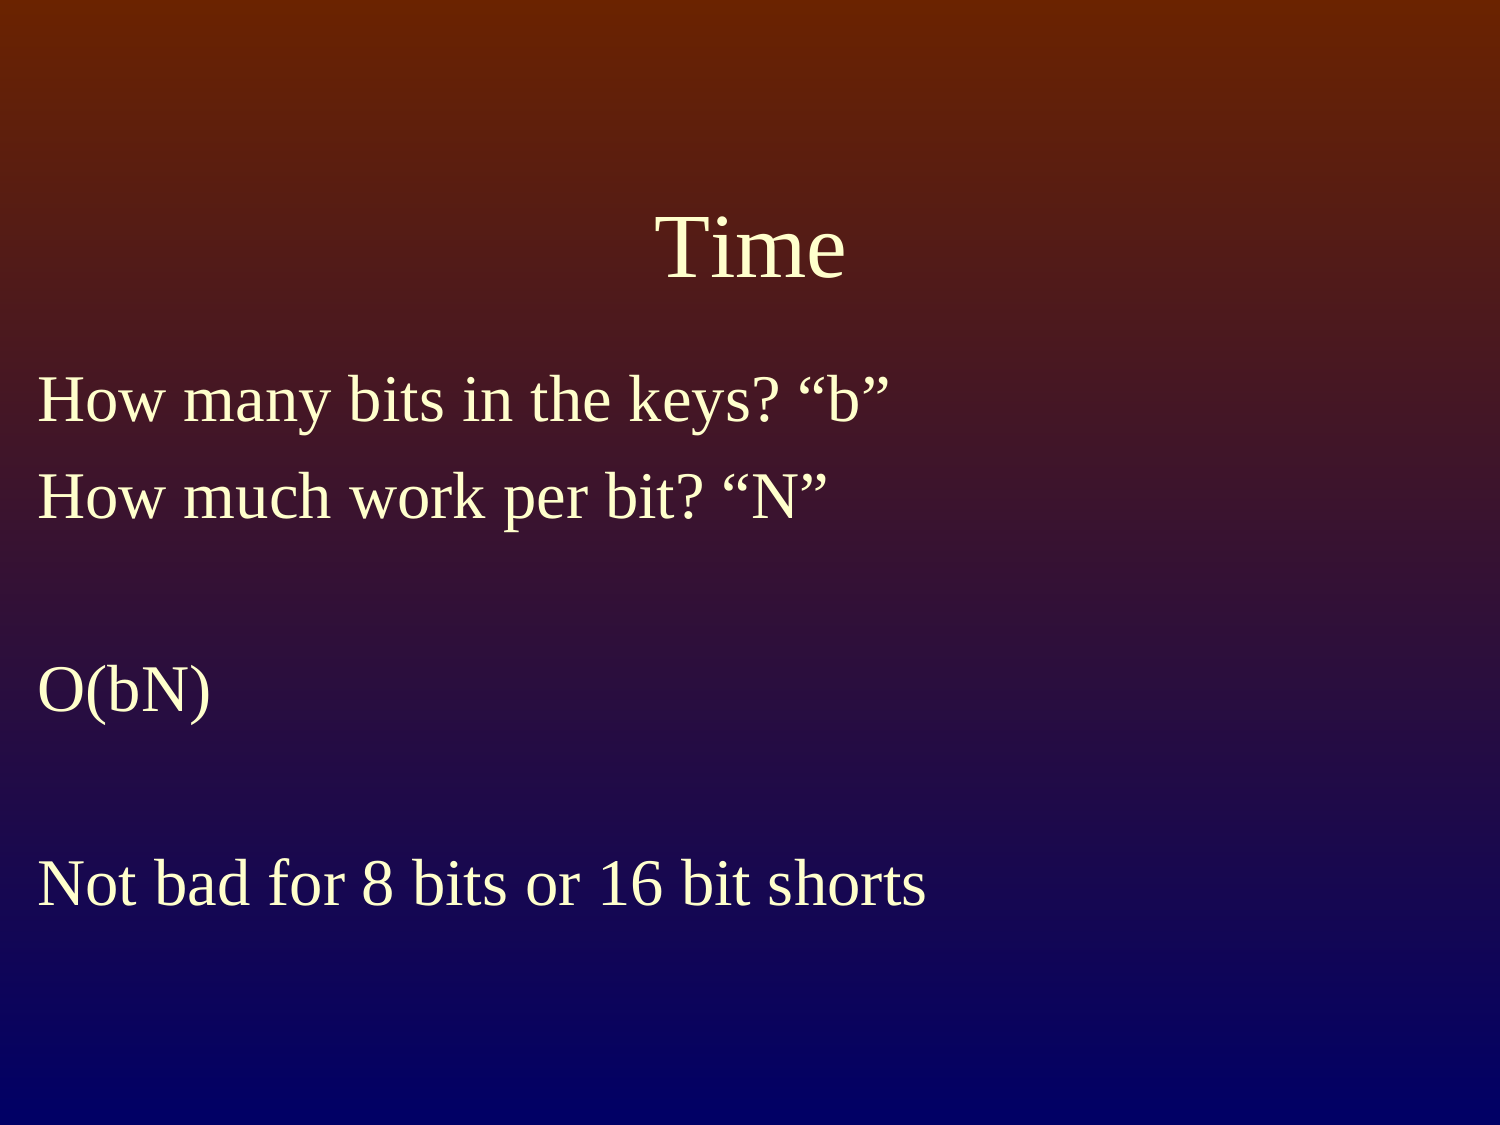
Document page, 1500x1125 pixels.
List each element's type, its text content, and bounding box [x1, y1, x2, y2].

title Time [22, 145, 1480, 336]
list How many bits in the keys? “b” How much work per bit? “N” O(bN) Not bad for 8 bits or 16 bit shorts [22, 347, 1482, 1026]
